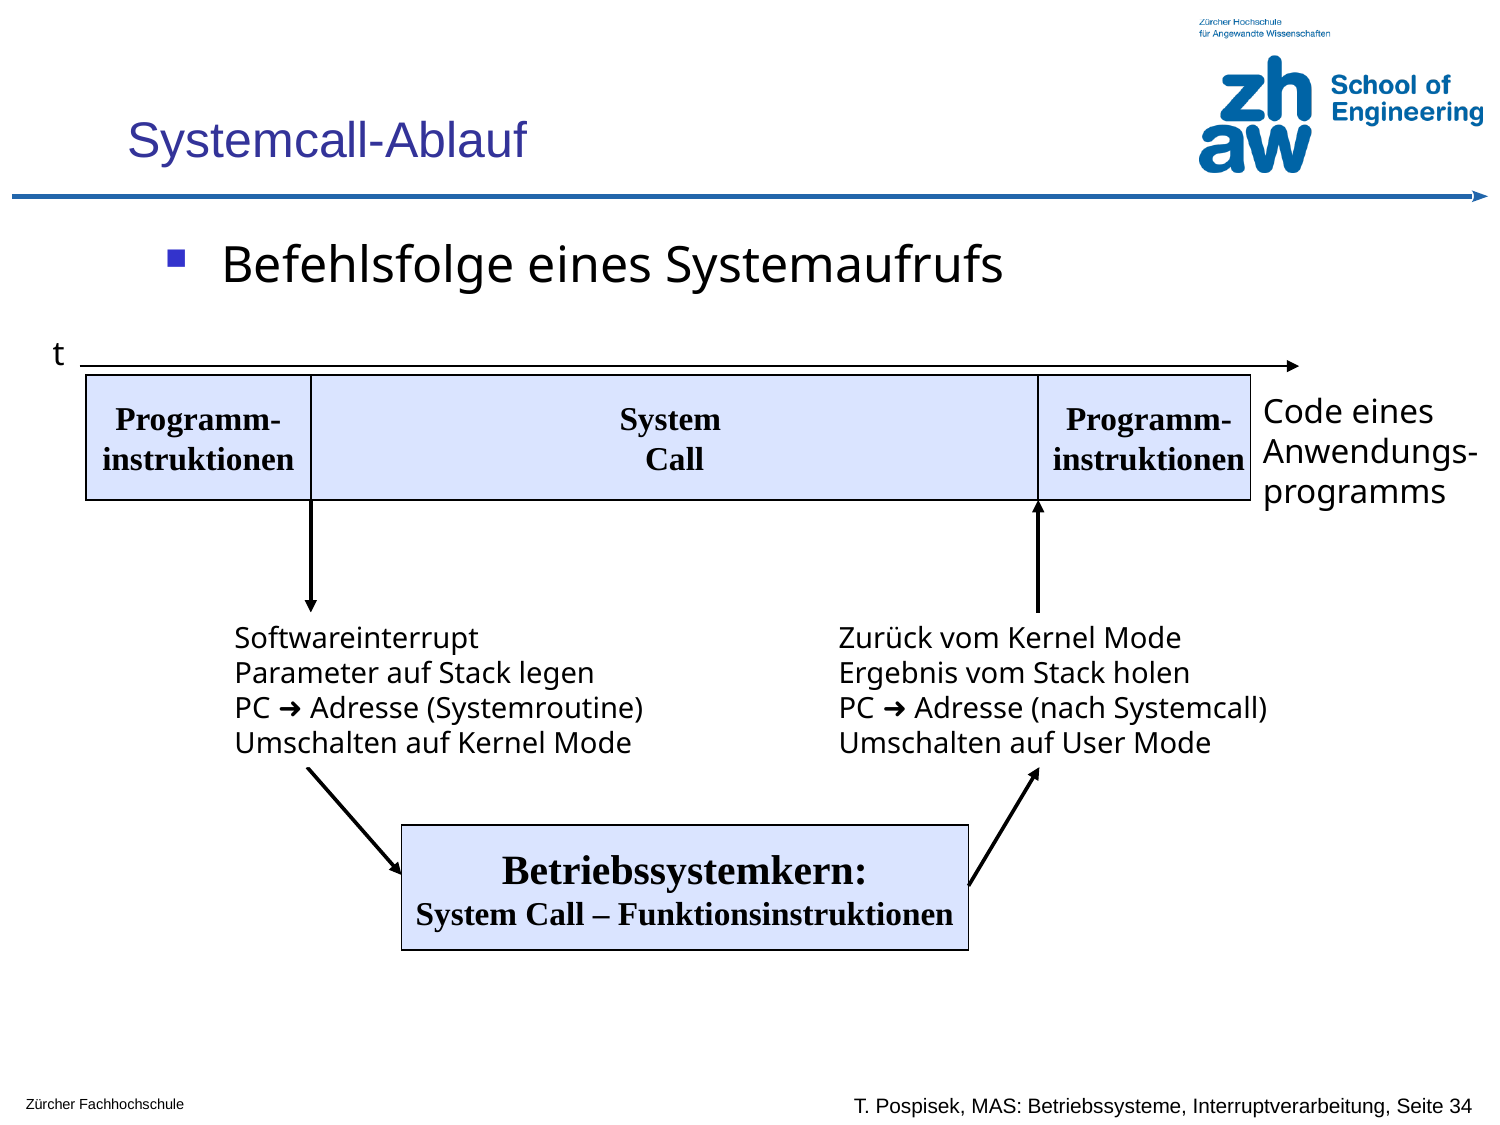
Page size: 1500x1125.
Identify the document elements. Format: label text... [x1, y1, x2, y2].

picture [1199, 19, 1483, 173]
text_box Zurück vom Kernel Mode Ergebnis vom Stack holen PC ➜ Adresse (nach Systemcall) Umschalten auf User Mode [823, 612, 1283, 768]
text_box t [37, 324, 80, 380]
title Systemcall-Ablauf [112, 66, 1391, 175]
text_box Programm- instruktionen [1038, 375, 1251, 500]
text_box Code eines Anwendungs- programms [1248, 383, 1494, 518]
text_box Softwareinterrupt Parameter auf Stack legen PC ➜ Adresse (Systemroutine) Umschalten auf Kernel Mode [219, 612, 659, 768]
list Befehlsfolge eines Systemaufrufs [150, 224, 1425, 338]
text_box Betriebssystemkern: System Call – Funktionsinstruktionen [401, 825, 969, 950]
text_box Programm- instruktionen [85, 375, 310, 500]
text_box System Call [310, 375, 1038, 500]
